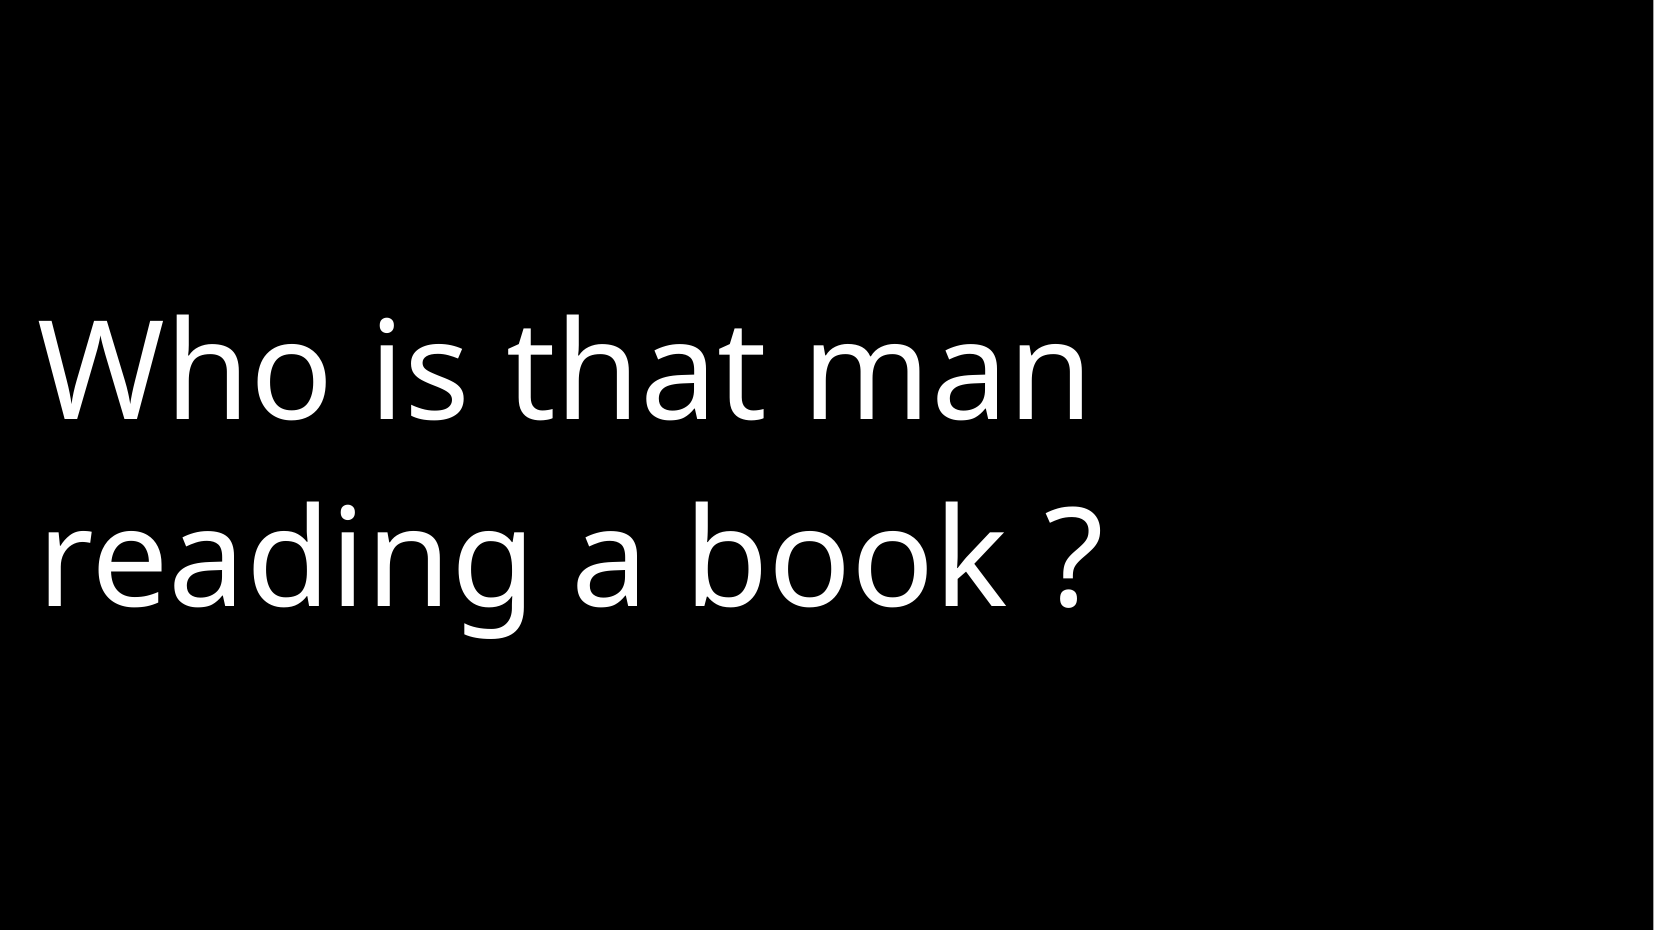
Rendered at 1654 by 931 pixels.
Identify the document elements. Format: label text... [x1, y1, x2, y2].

title Who is that man reading a book ? [37, 19, 1612, 900]
